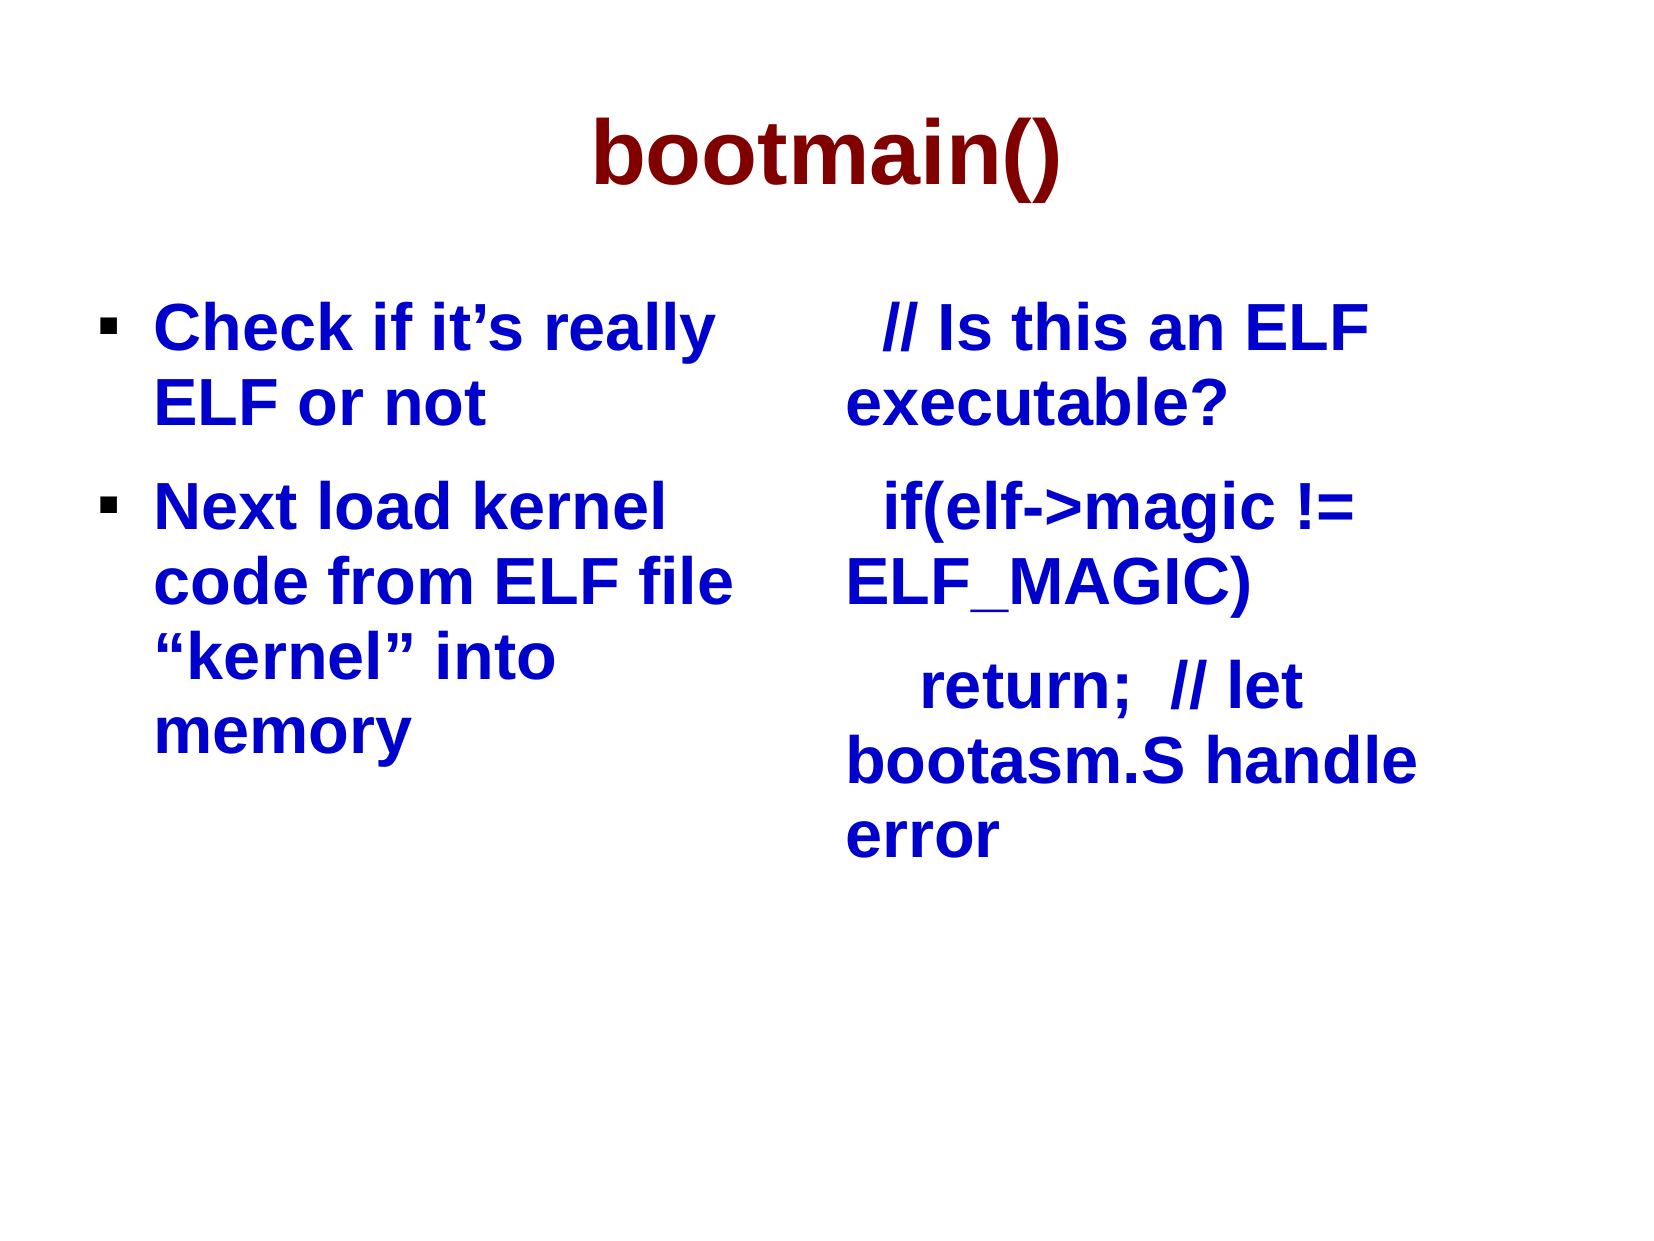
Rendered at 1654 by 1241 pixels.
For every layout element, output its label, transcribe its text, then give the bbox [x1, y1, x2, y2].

list // Is this an ELF executable? if(elf->magic != ELF_MAGIC) return; // let bootasm.S handle error [845, 290, 1572, 1010]
list Check if it’s really ELF or not Next load kernel code from ELF file “kernel” into memory [82, 290, 809, 1010]
title bootmain() [82, 49, 1571, 257]
